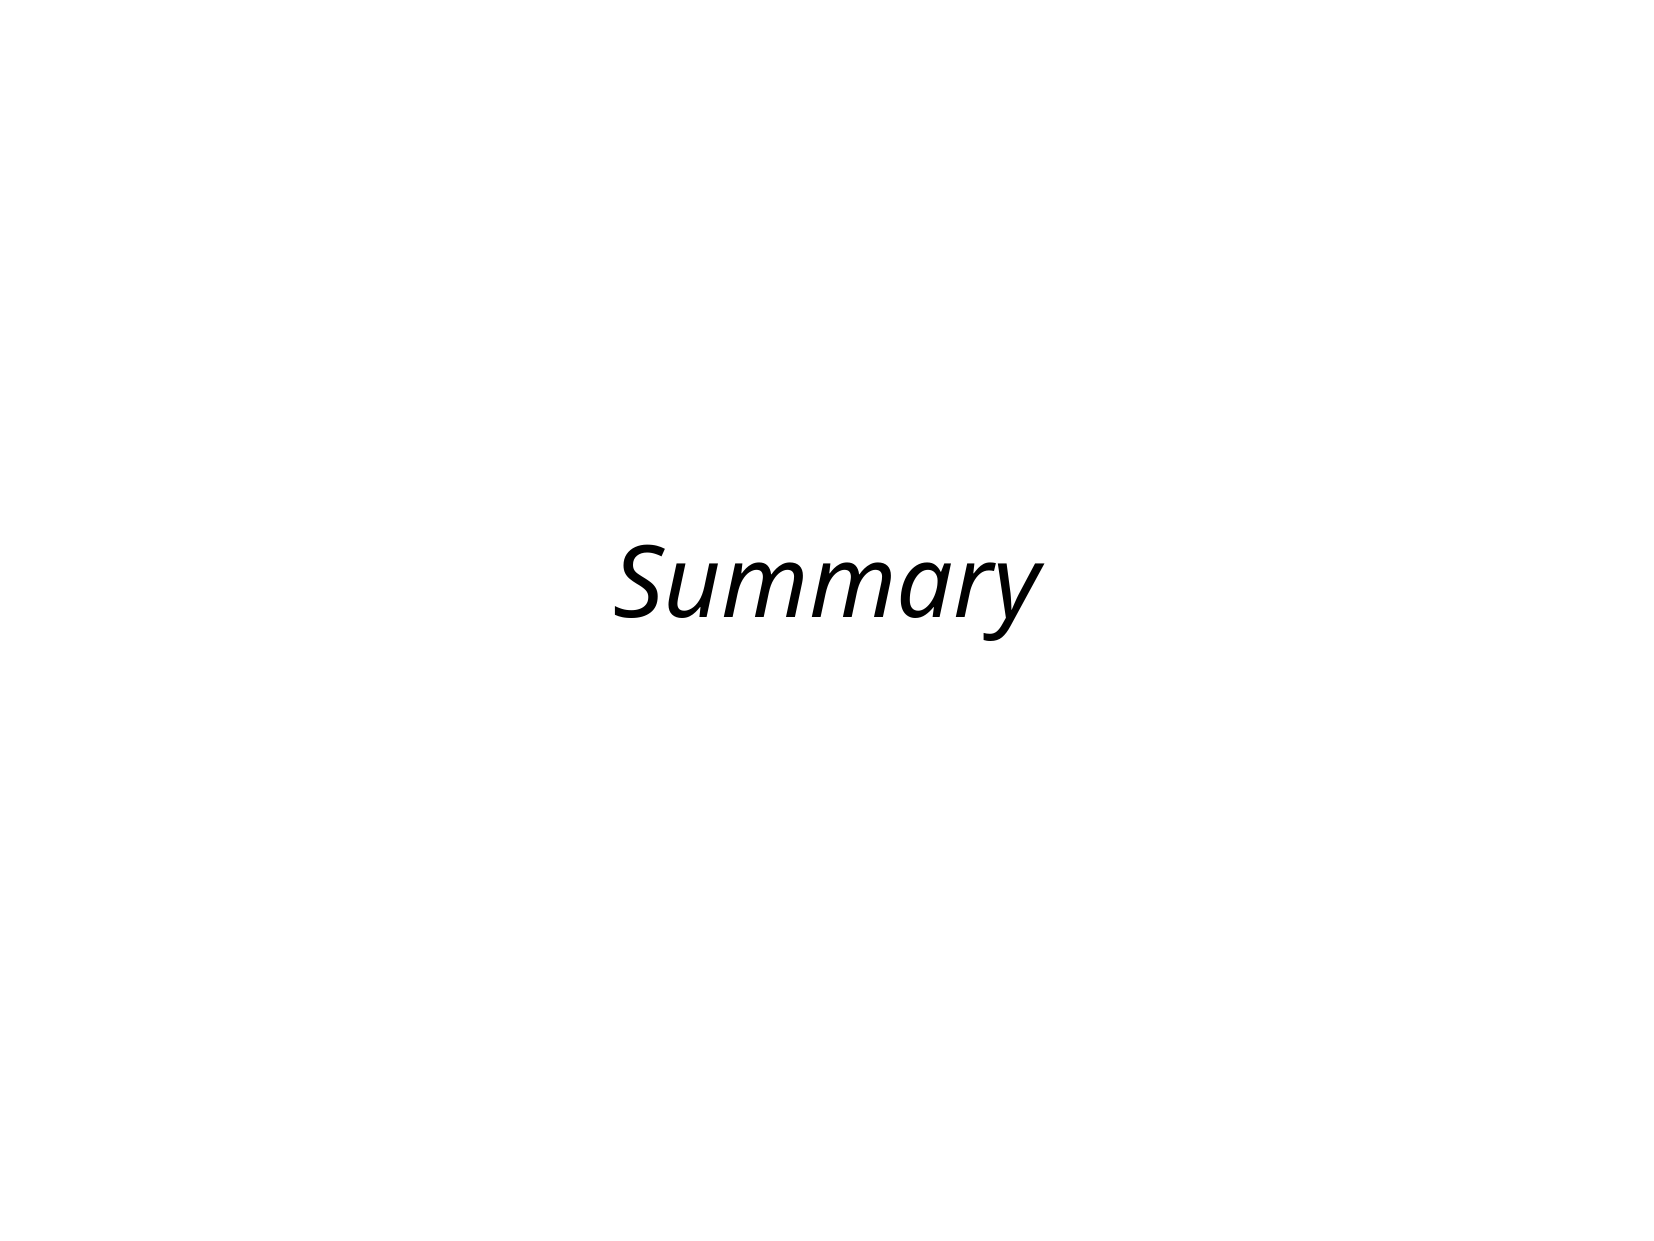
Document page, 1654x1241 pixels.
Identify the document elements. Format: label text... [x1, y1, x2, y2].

subtitle Summary [82, 49, 1571, 1109]
